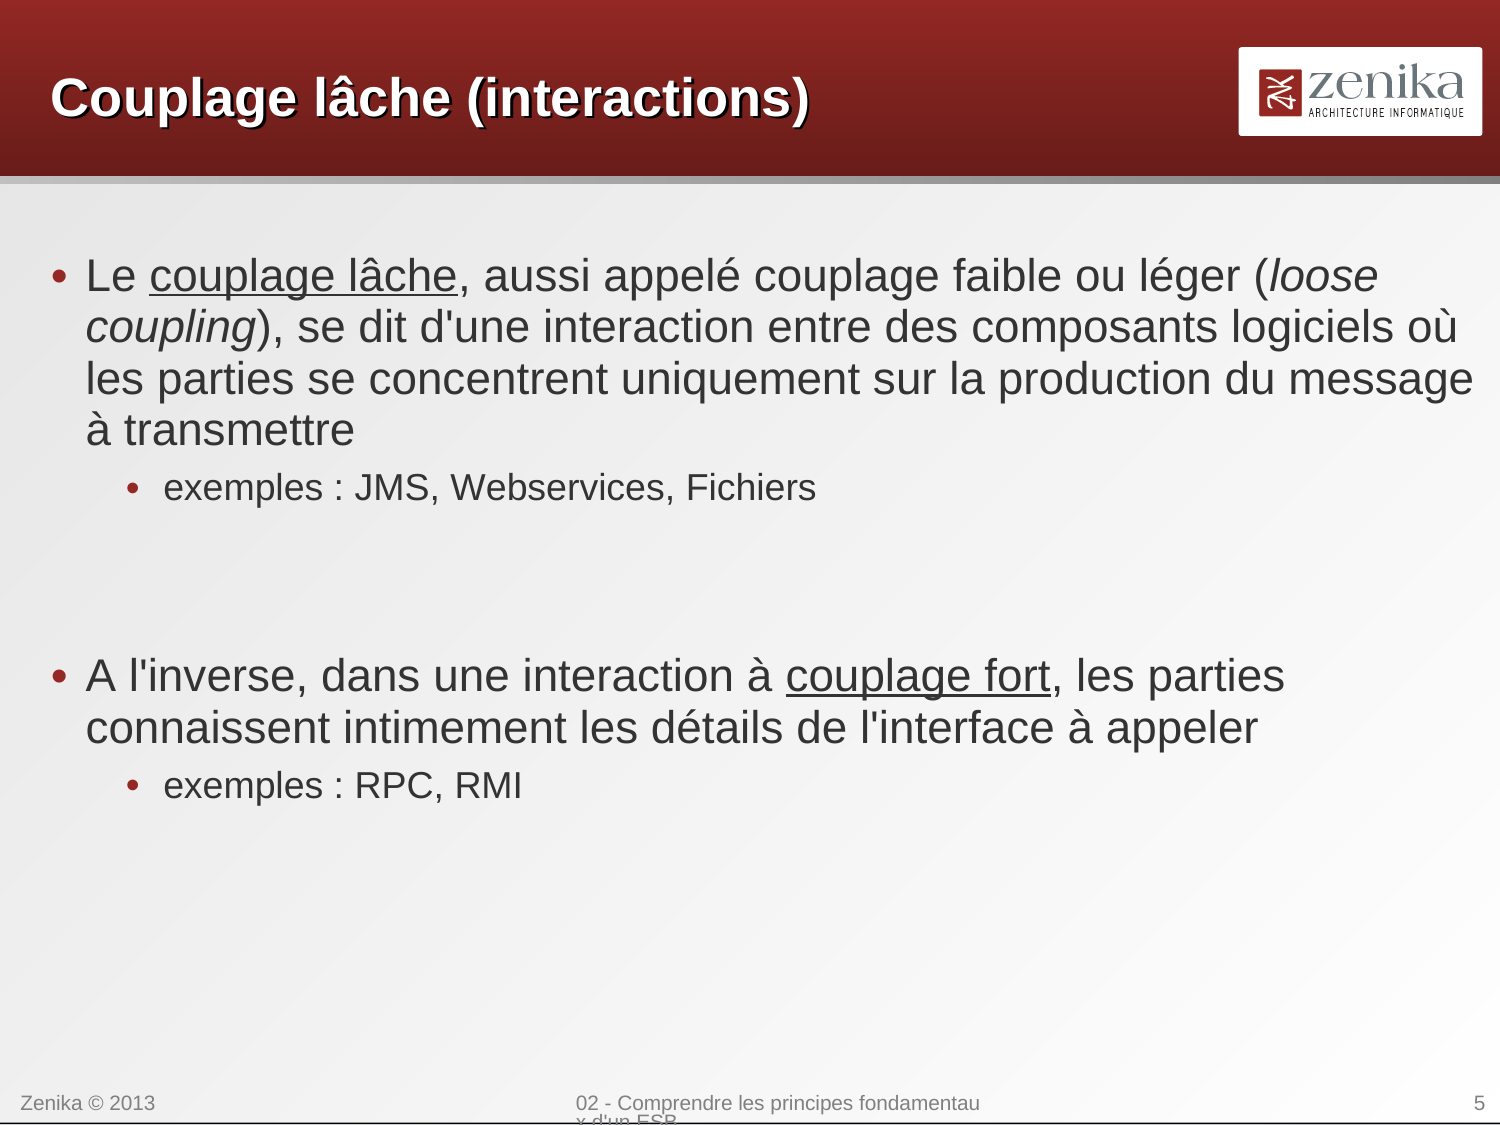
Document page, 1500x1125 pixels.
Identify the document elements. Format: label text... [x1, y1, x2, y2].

title Couplage lâche (interactions) [50, 22, 1206, 172]
picture [1257, 58, 1464, 125]
list Le couplage lâche, aussi appelé couplage faible ou léger (loose coupling), se dit d'une interaction entre des composants logiciels où les parties se concentrent uniquement sur la production du message à transmettre exemples : JMS, Webservices, Fichiers A l'inverse, dans une interaction à couplage fort, les parties connaissent intimement les détails de l'interface à appeler exemples : RPC, RMI [50, 250, 1477, 1064]
